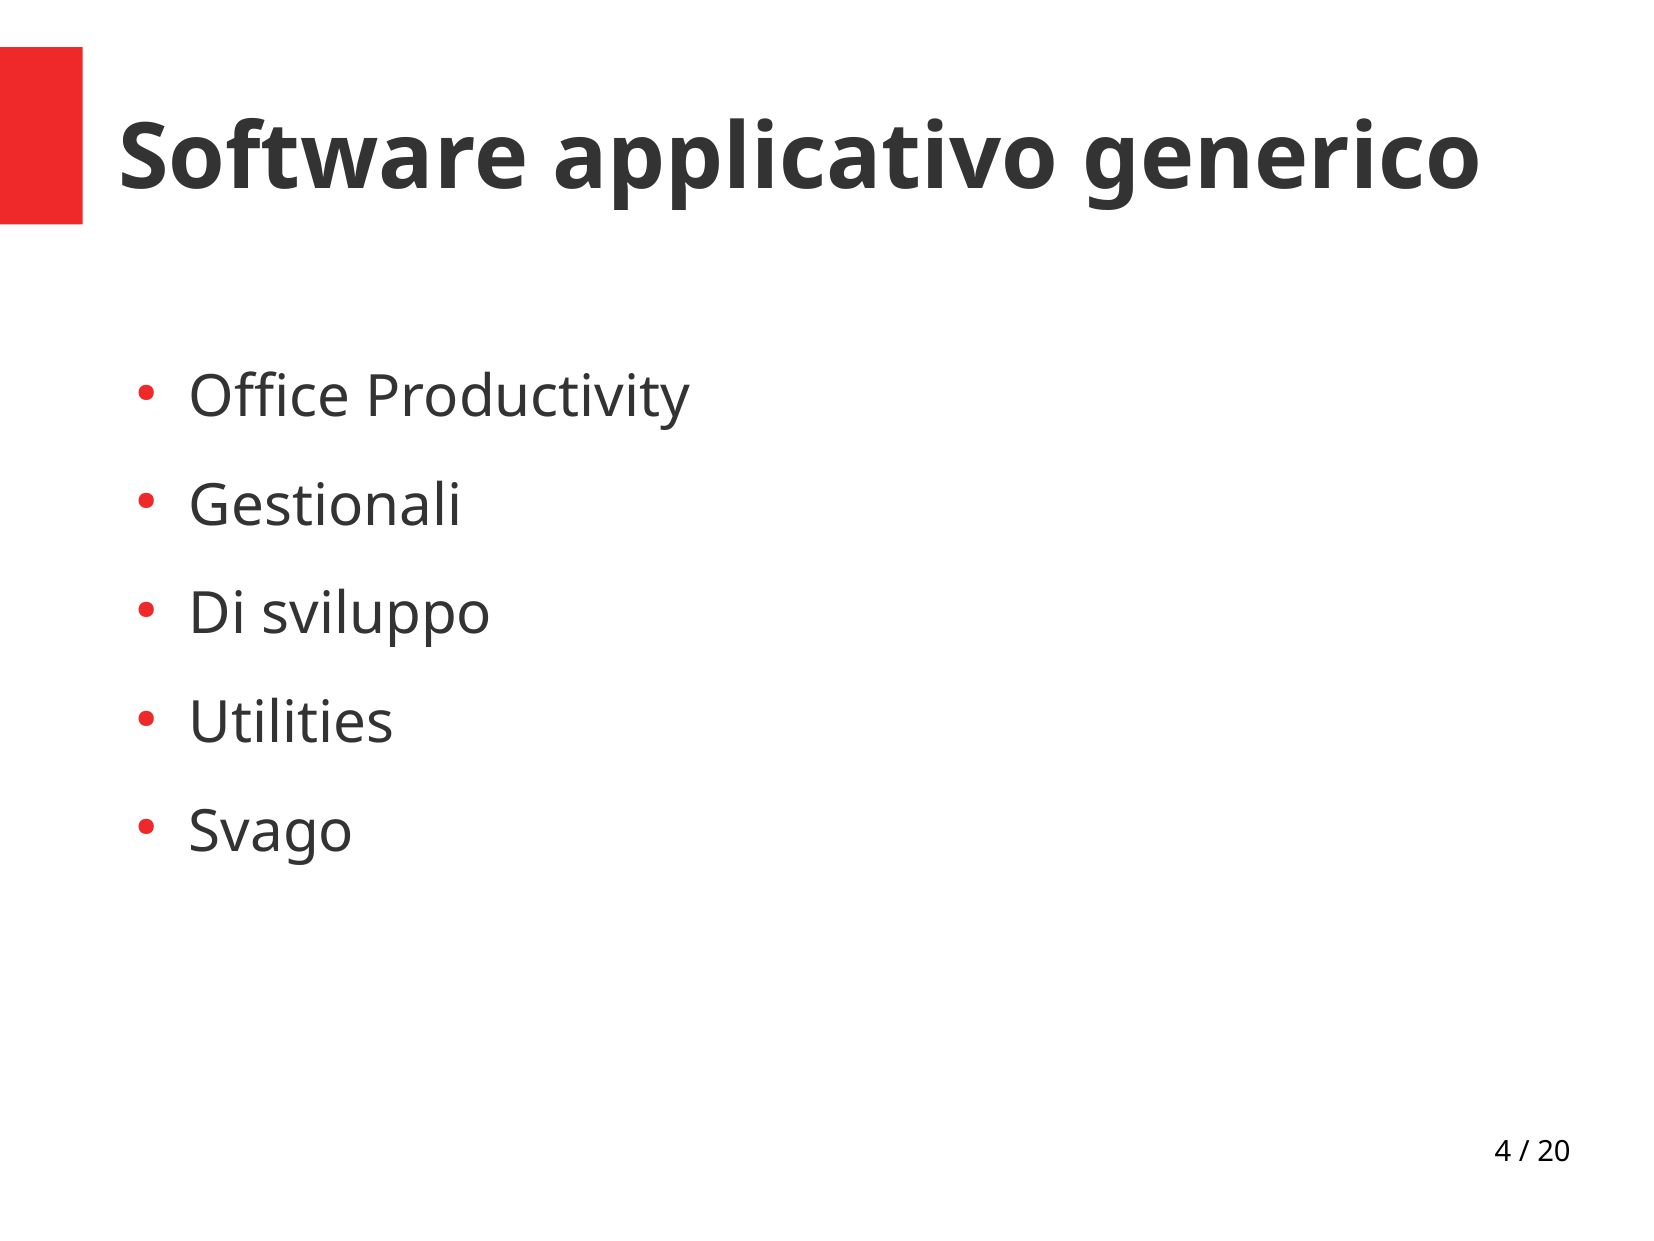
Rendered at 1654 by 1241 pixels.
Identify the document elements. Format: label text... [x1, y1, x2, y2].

list Office Productivity Gestionali Di sviluppo Utilities Svago [118, 354, 1536, 1074]
title Software applicativo generico [118, 45, 1571, 260]
